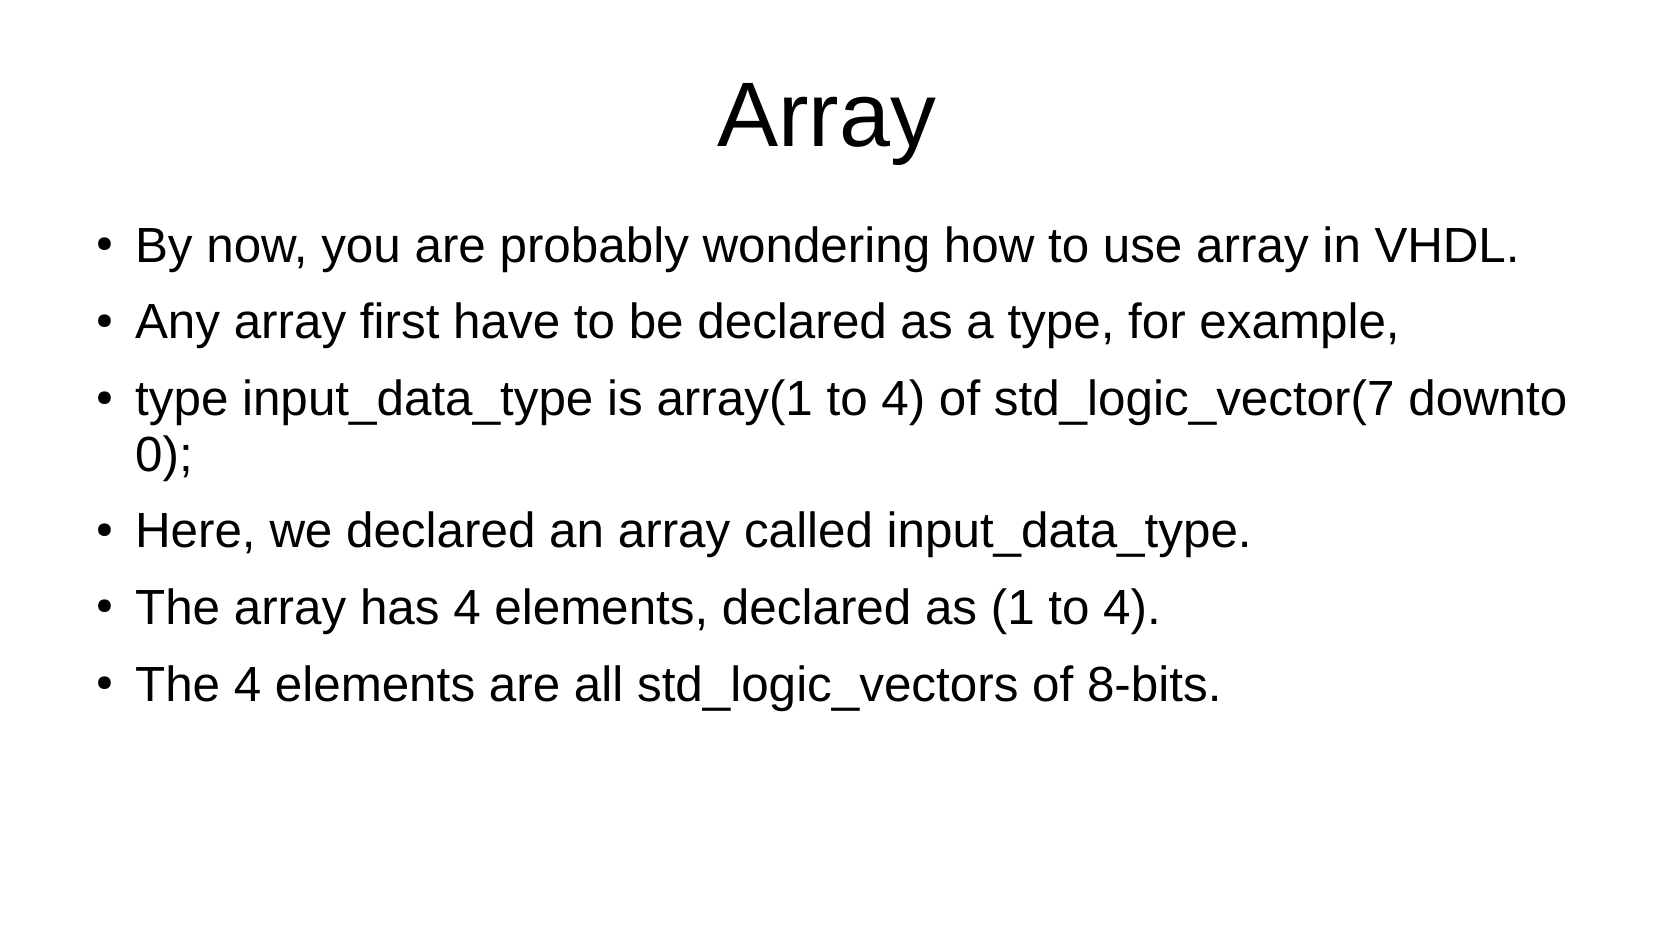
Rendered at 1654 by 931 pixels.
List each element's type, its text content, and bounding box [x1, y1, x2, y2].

list By now, you are probably wondering how to use array in VHDL. Any array first have to be declared as a type, for example, type input_data_type is array(1 to 4) of std_logic_vector(7 downto 0); Here, we declared an array called input_data_type. The array has 4 elements, declared as (1 to 4). The 4 elements are all std_logic_vectors of 8-bits. [82, 217, 1571, 758]
title Array [82, 37, 1571, 193]
